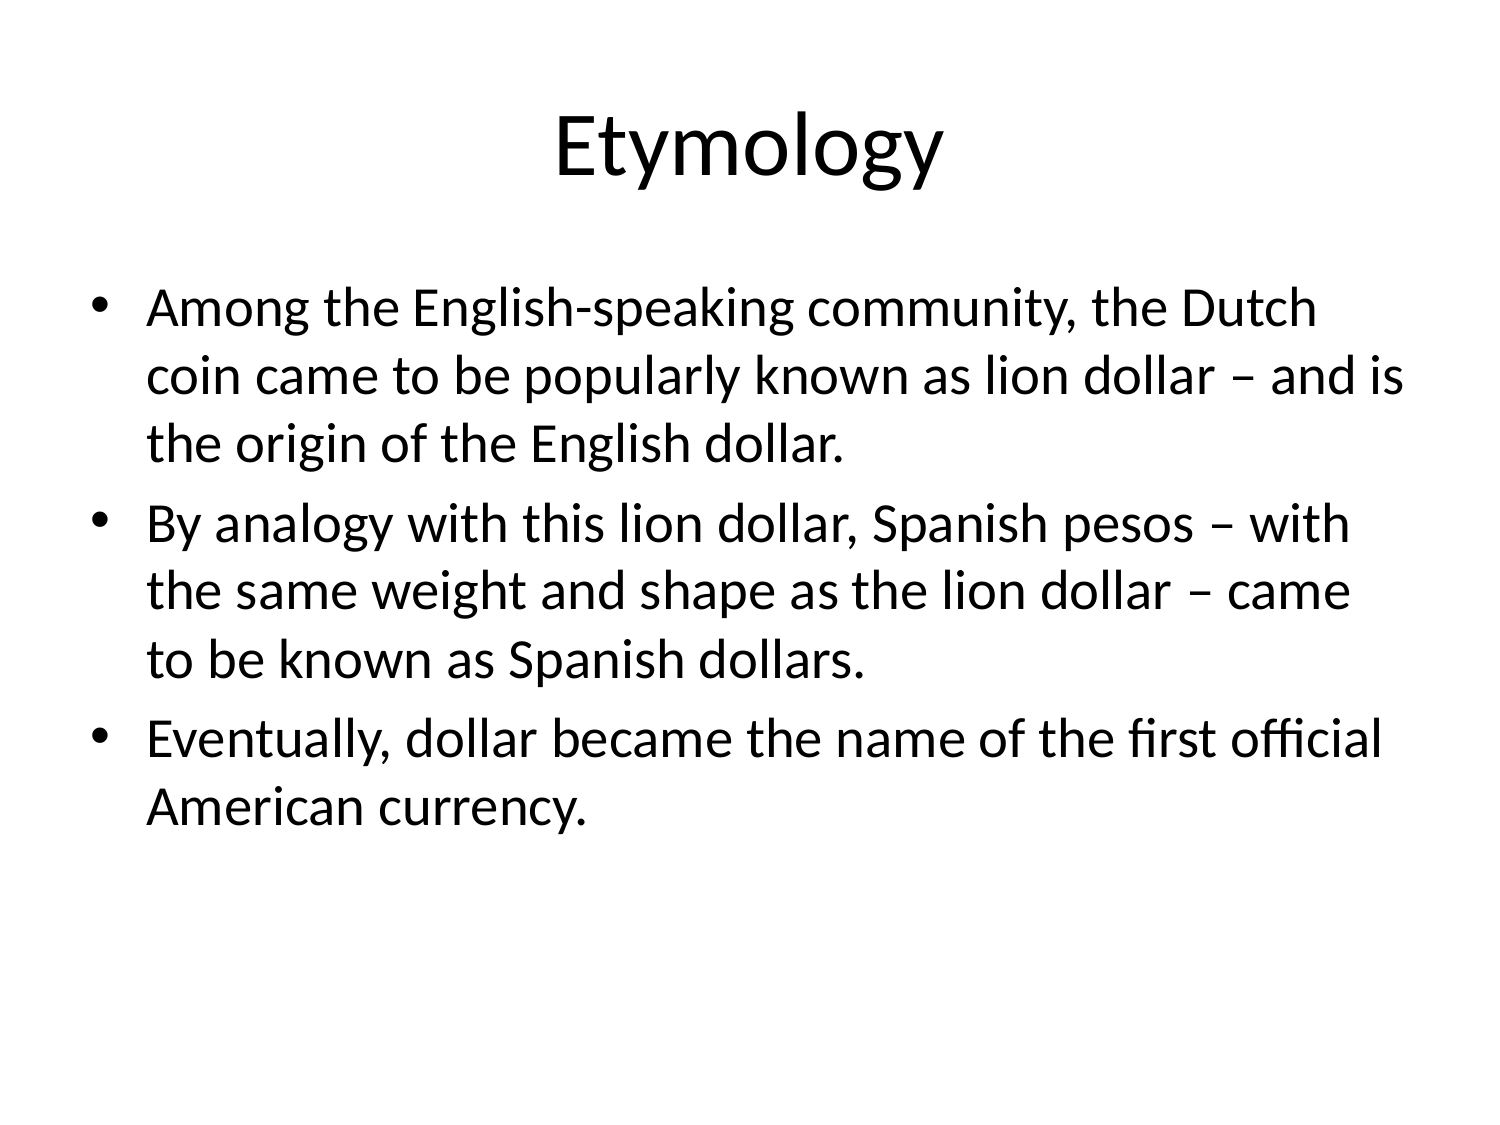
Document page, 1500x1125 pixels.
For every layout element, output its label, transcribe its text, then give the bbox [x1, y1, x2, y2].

list Among the English-speaking community, the Dutch coin came to be popularly known as lion dollar – and is the origin of the English dollar. By analogy with this lion dollar, Spanish pesos – with the same weight and shape as the lion dollar – came to be known as Spanish dollars. Eventually, dollar became the name of the first official American currency. [75, 262, 1425, 1005]
title Etymology [75, 45, 1425, 233]
